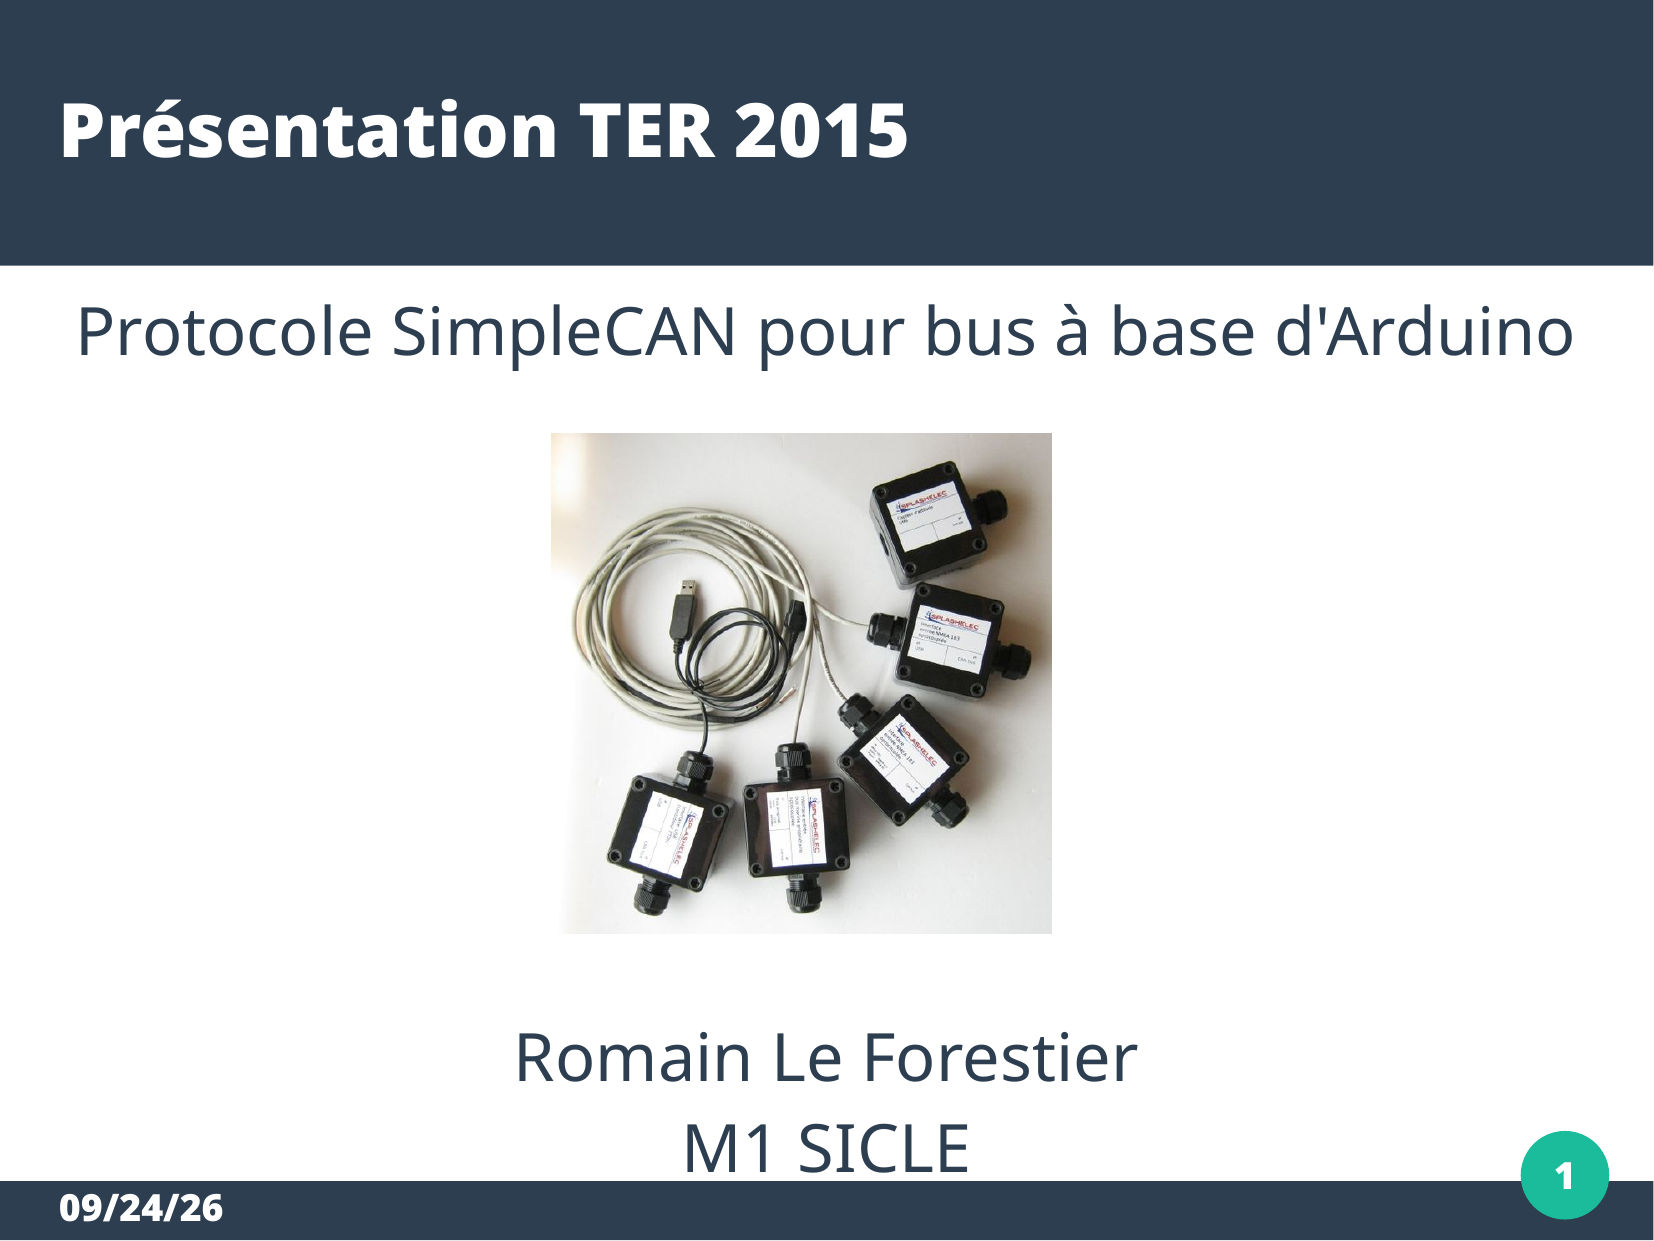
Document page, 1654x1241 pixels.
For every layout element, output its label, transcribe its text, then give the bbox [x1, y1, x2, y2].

picture [551, 433, 1052, 934]
title Présentation TER 2015 [59, 49, 1595, 207]
subtitle Protocole SimpleCAN pour bus à base d'Arduino Romain Le Forestier M1 SICLE [59, 318, 1595, 1159]
